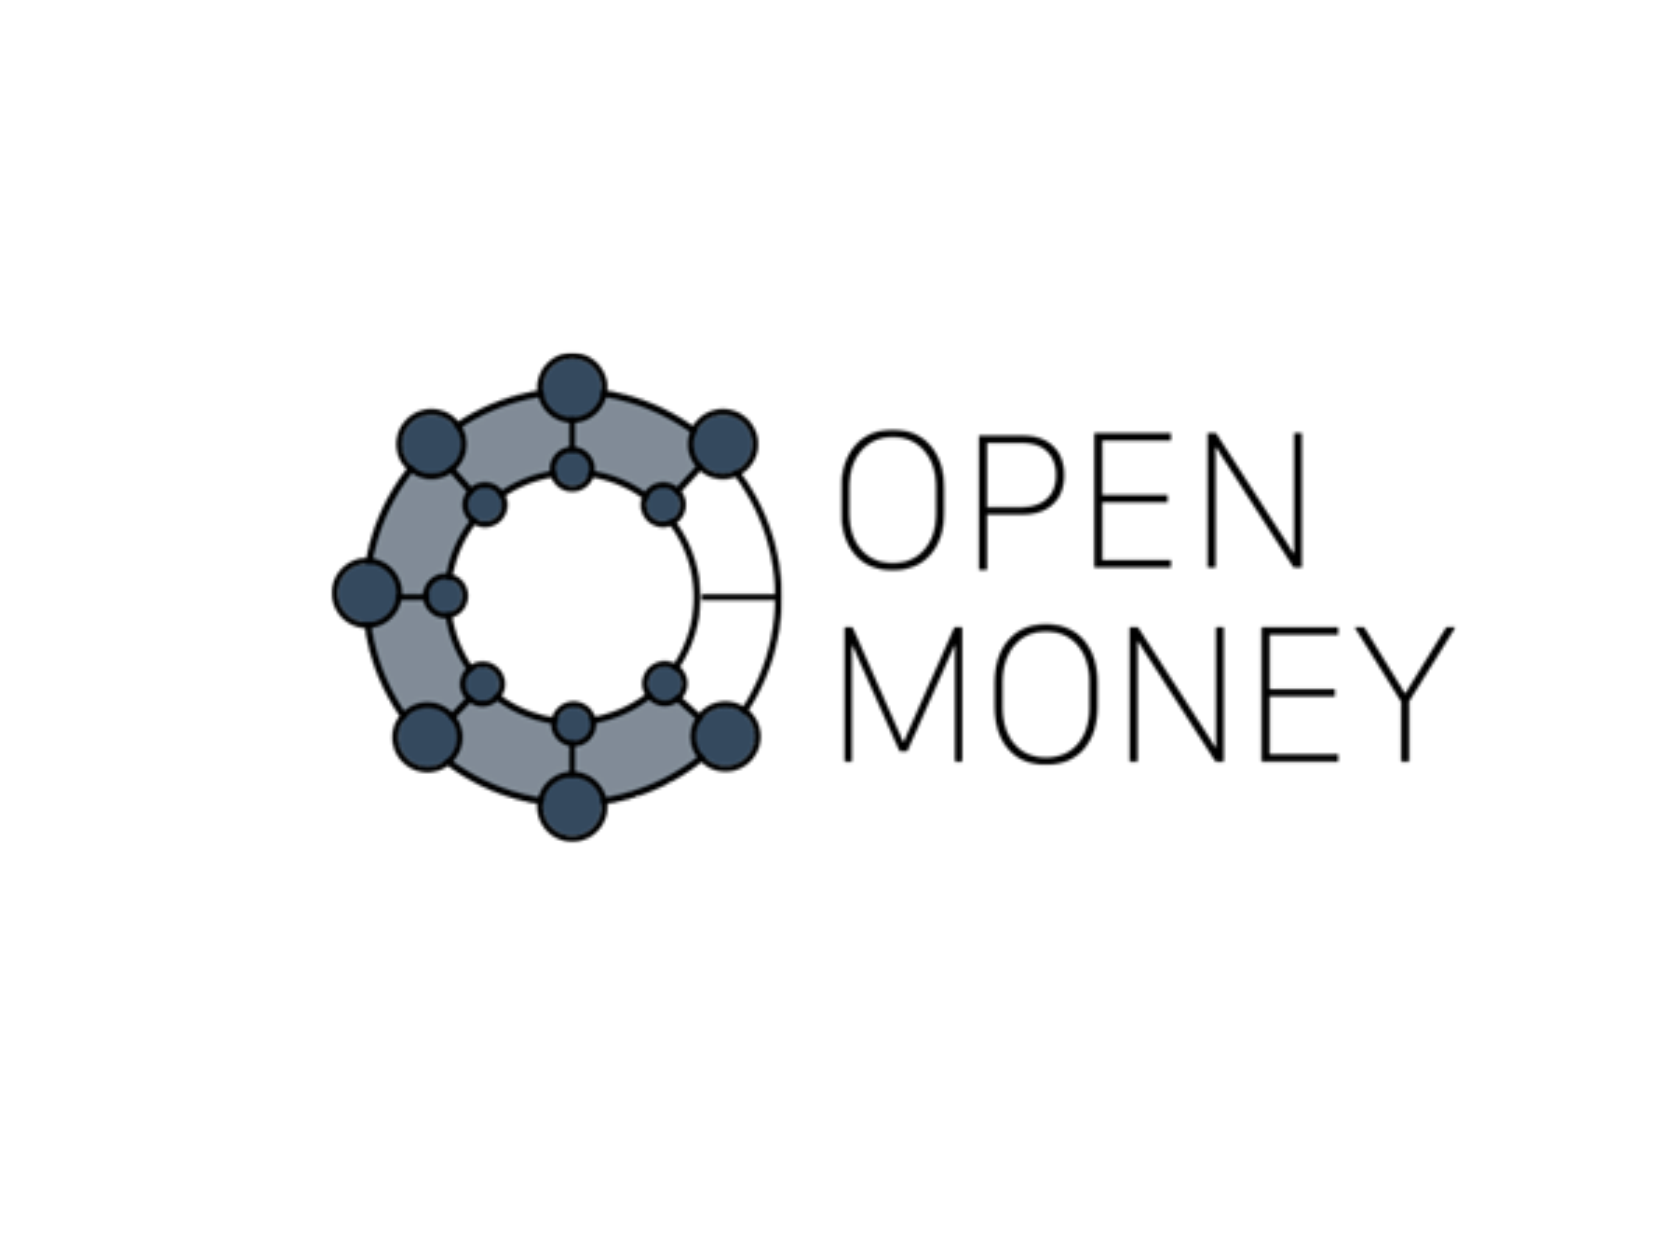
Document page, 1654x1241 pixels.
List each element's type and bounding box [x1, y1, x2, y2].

picture [240, 329, 1497, 856]
